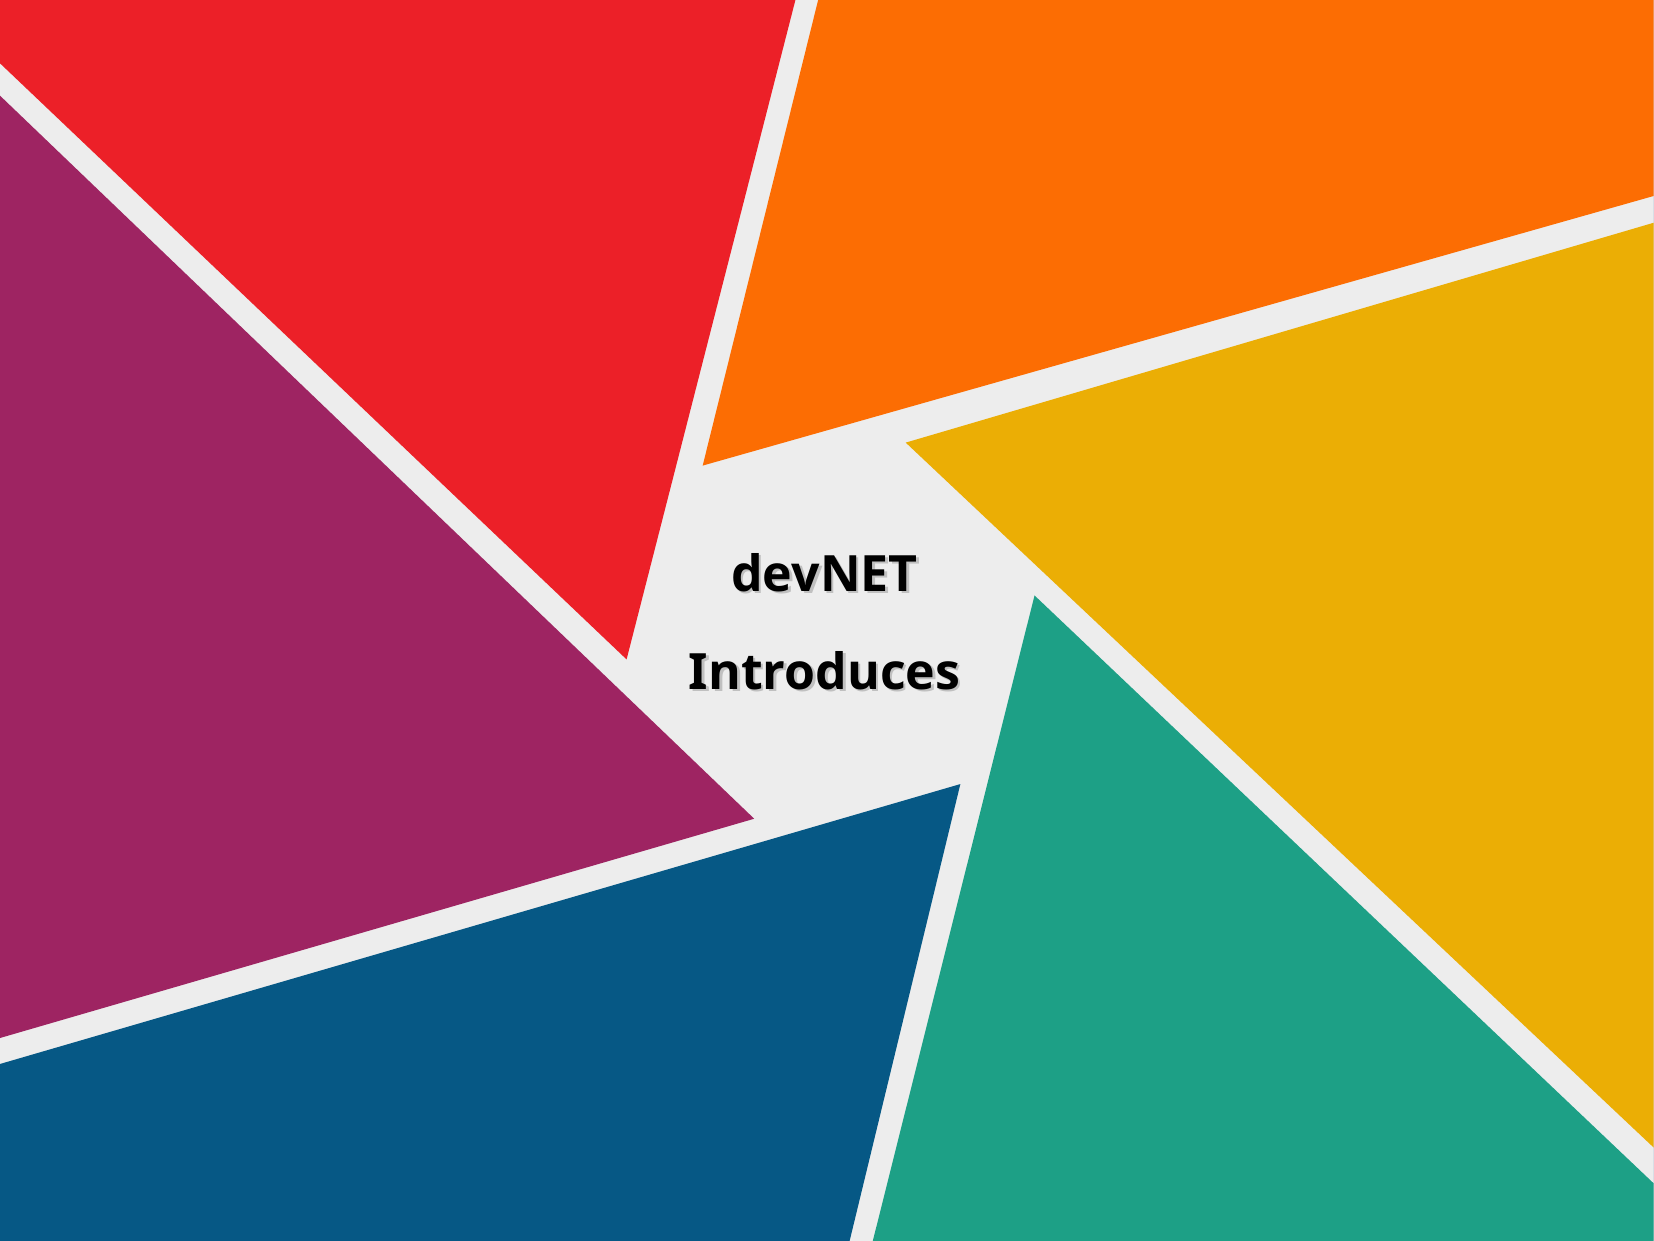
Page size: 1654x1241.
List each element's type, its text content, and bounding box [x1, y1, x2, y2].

subtitle devNET Introduces [614, 417, 1035, 824]
